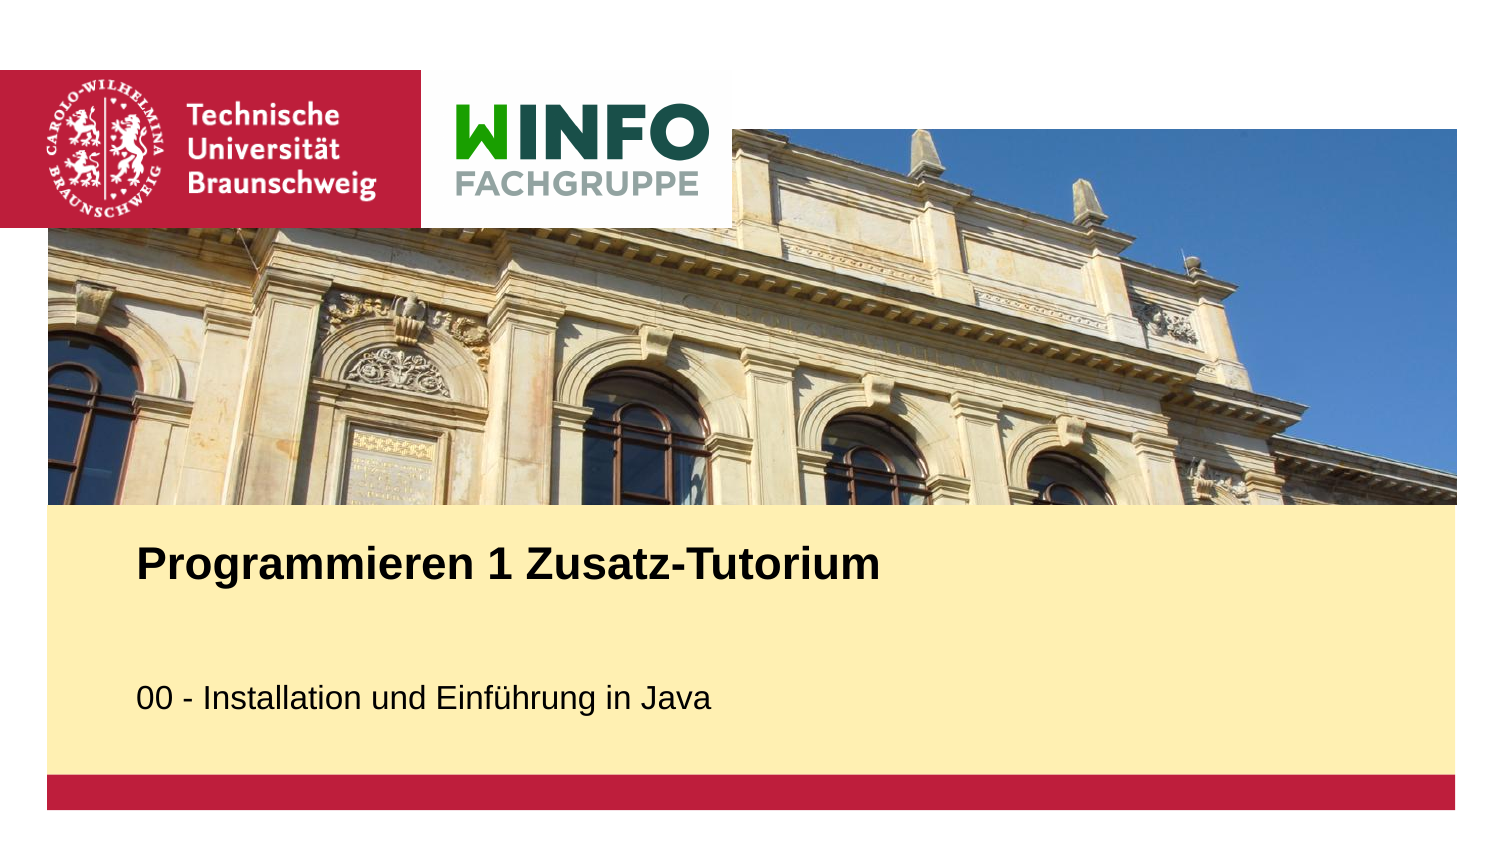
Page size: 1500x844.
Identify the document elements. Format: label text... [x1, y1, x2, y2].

picture [0, 70, 1457, 505]
subtitle 00 - Installation und Einführung in Java [136, 676, 1407, 718]
title Programmieren 1 Zusatz-Tutorium [136, 535, 1412, 644]
